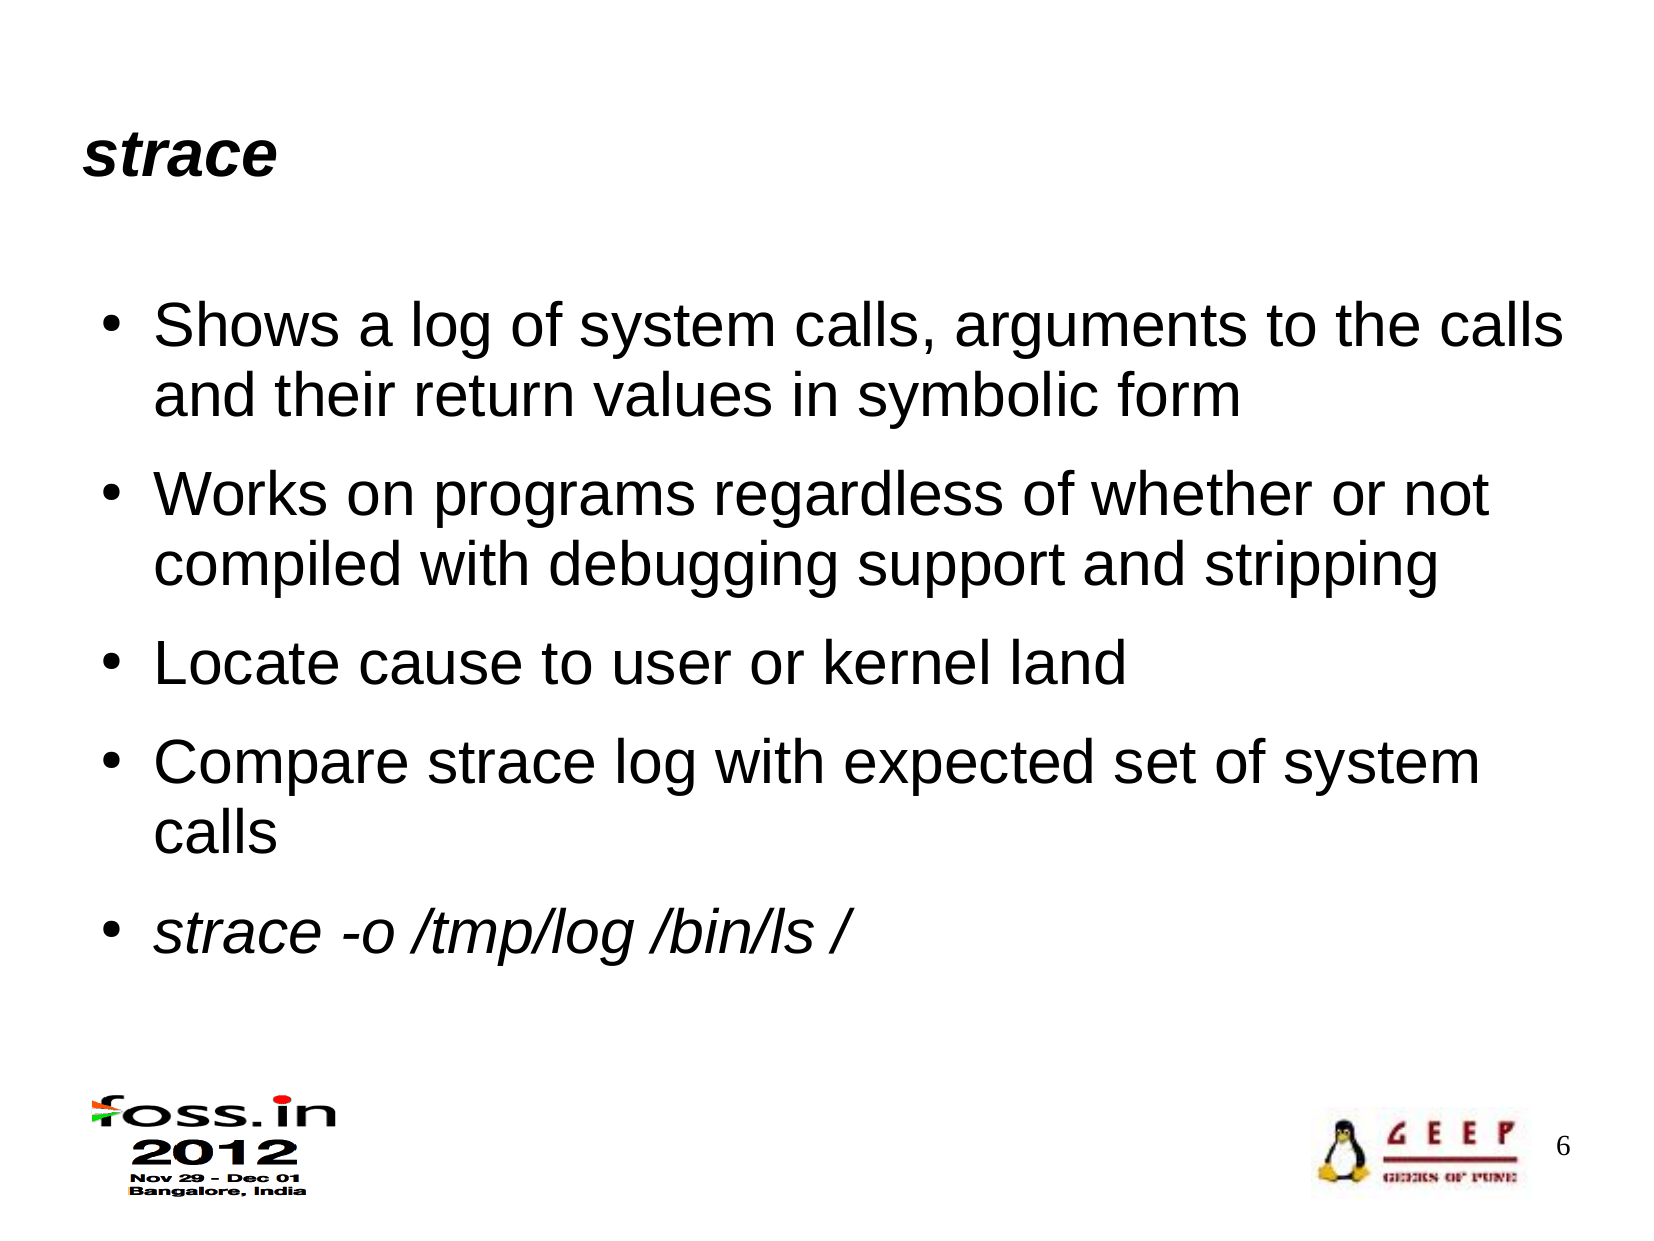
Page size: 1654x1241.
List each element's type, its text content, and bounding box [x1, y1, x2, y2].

picture [1311, 1107, 1532, 1199]
title strace [82, 49, 1571, 257]
list Shows a log of system calls, arguments to the calls and their return values in symbolic form Works on programs regardless of whether or not compiled with debugging support and stripping Locate cause to user or kernel land Compare strace log with expected set of system calls strace -o /tmp/log /bin/ls / [82, 290, 1571, 1109]
picture [82, 1086, 343, 1205]
